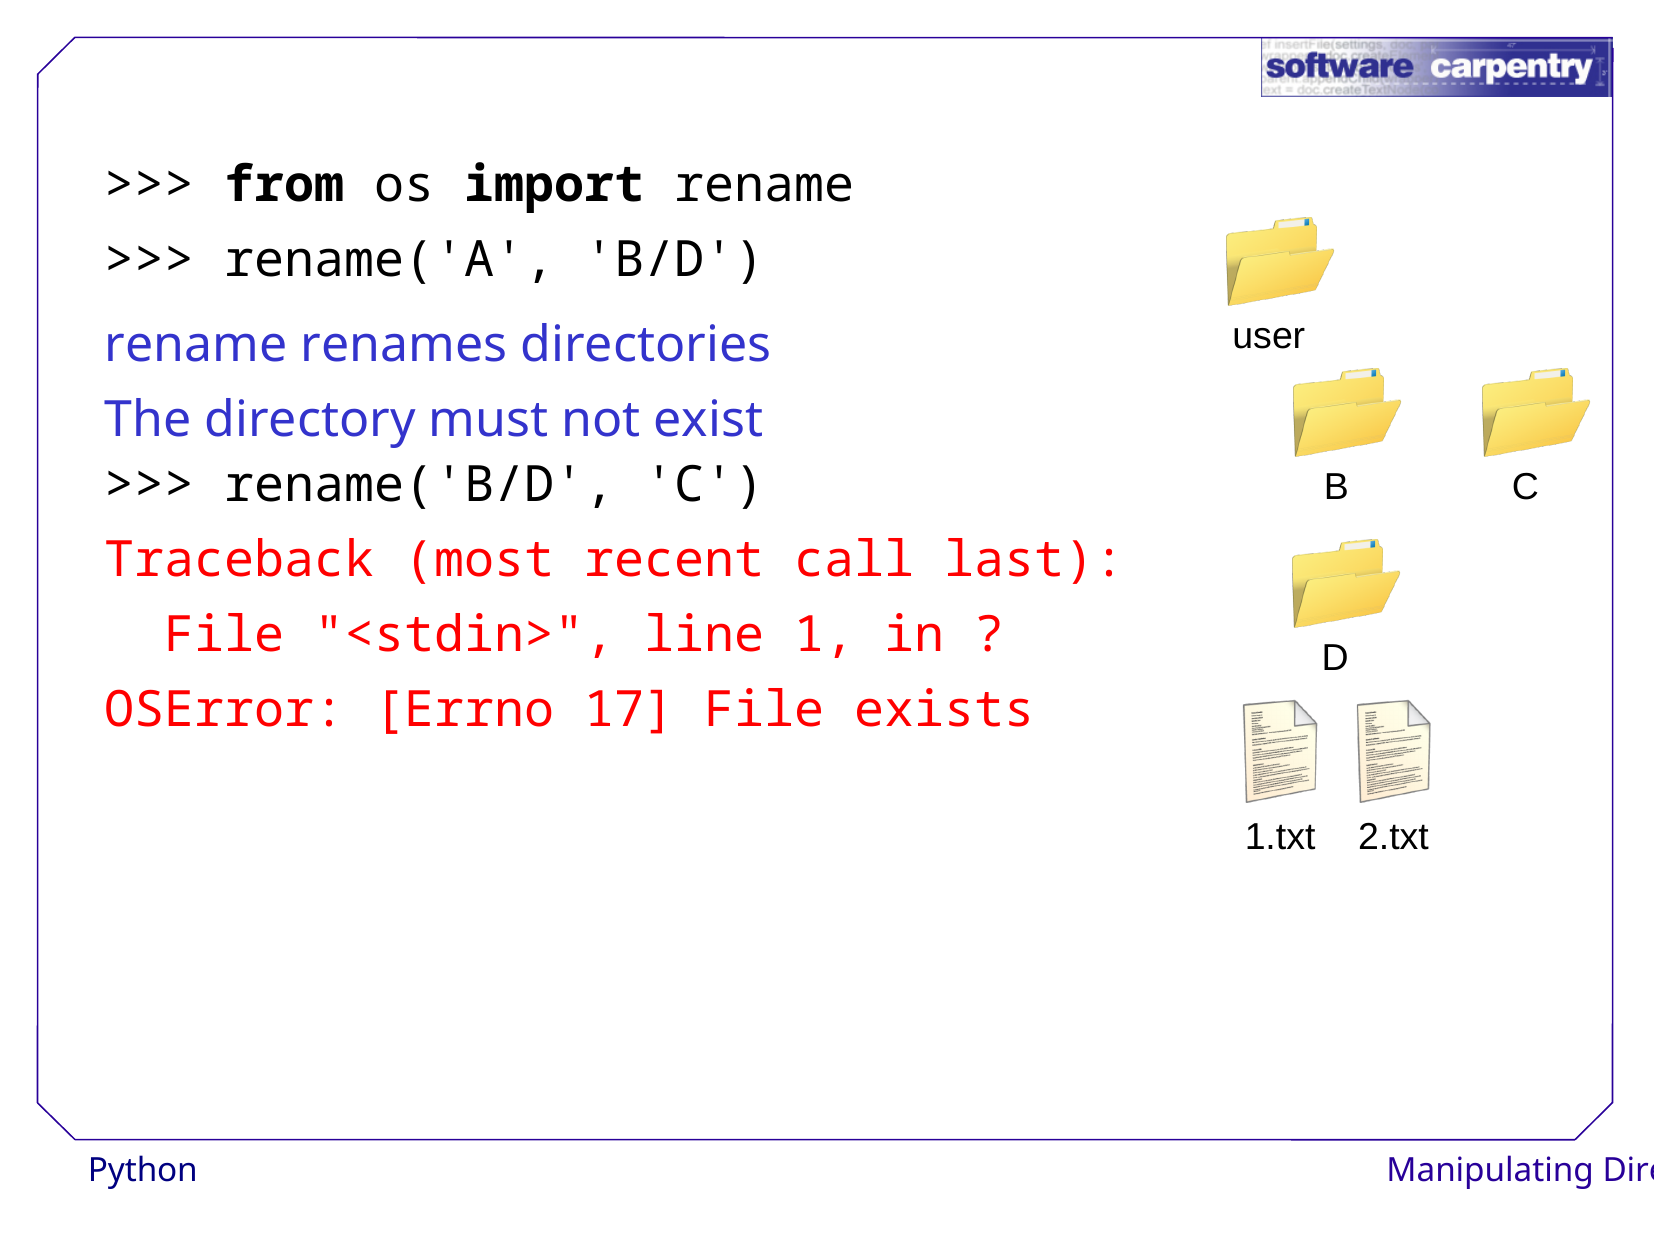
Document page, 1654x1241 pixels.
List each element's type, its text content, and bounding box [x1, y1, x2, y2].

picture [1222, 203, 1338, 319]
text_box C [1497, 470, 1554, 516]
picture [1289, 354, 1405, 470]
picture [1261, 39, 1613, 97]
text_box 1.txt [1230, 808, 1331, 866]
text_box D [1306, 641, 1364, 687]
text_box user [1217, 307, 1321, 365]
text_box B [1309, 470, 1364, 516]
text_box rename renames directories The directory must not exist [89, 289, 809, 384]
picture [1478, 354, 1594, 470]
picture [1288, 525, 1404, 641]
text_box 2.txt [1343, 808, 1445, 866]
text_box >>> from os import rename >>> rename('A', 'B/D') >>> rename('B/D', 'C') Traceback (most recent call last): File "<stdin>", line 1, in ? OSError: [Errno 17] File exists [89, 128, 1512, 1037]
picture [1223, 693, 1451, 808]
